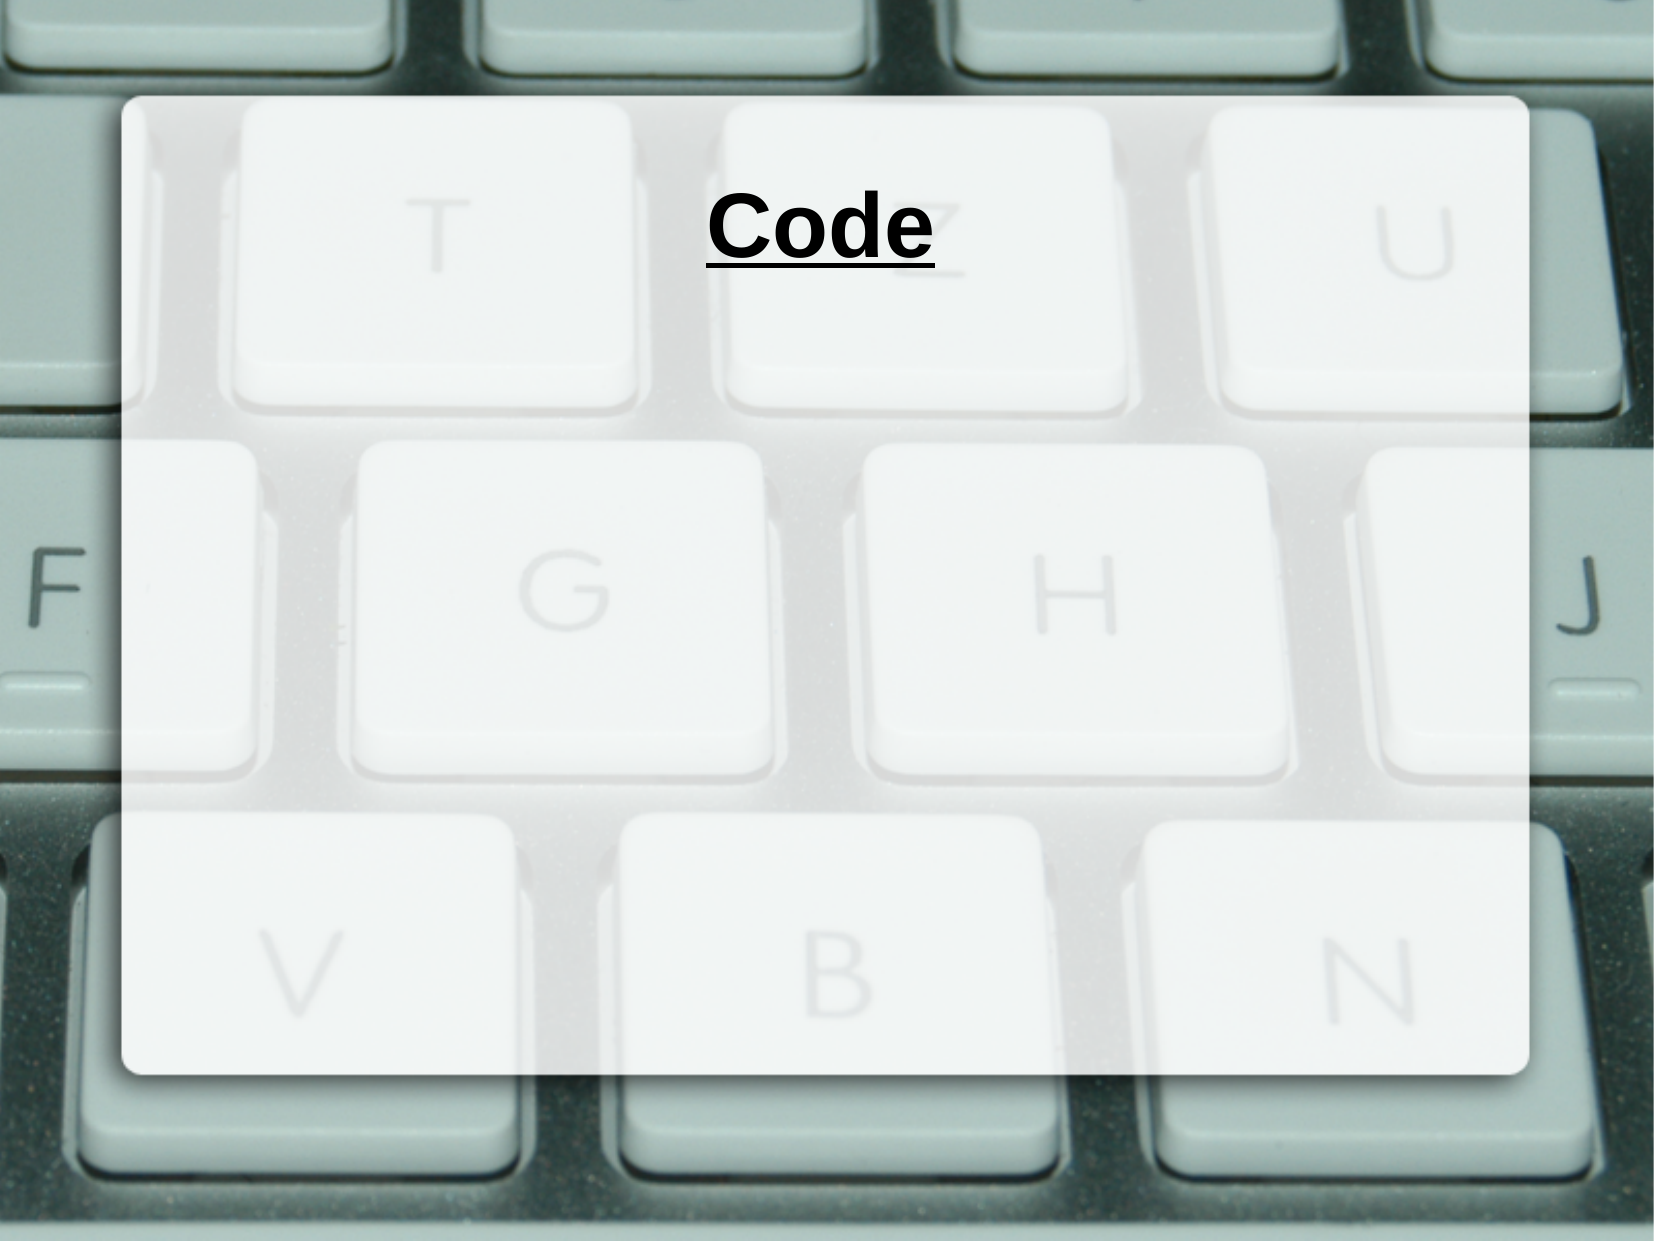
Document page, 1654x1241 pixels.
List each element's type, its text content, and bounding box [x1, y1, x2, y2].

picture [0, 0, 1654, 1241]
title Code [135, 117, 1506, 325]
